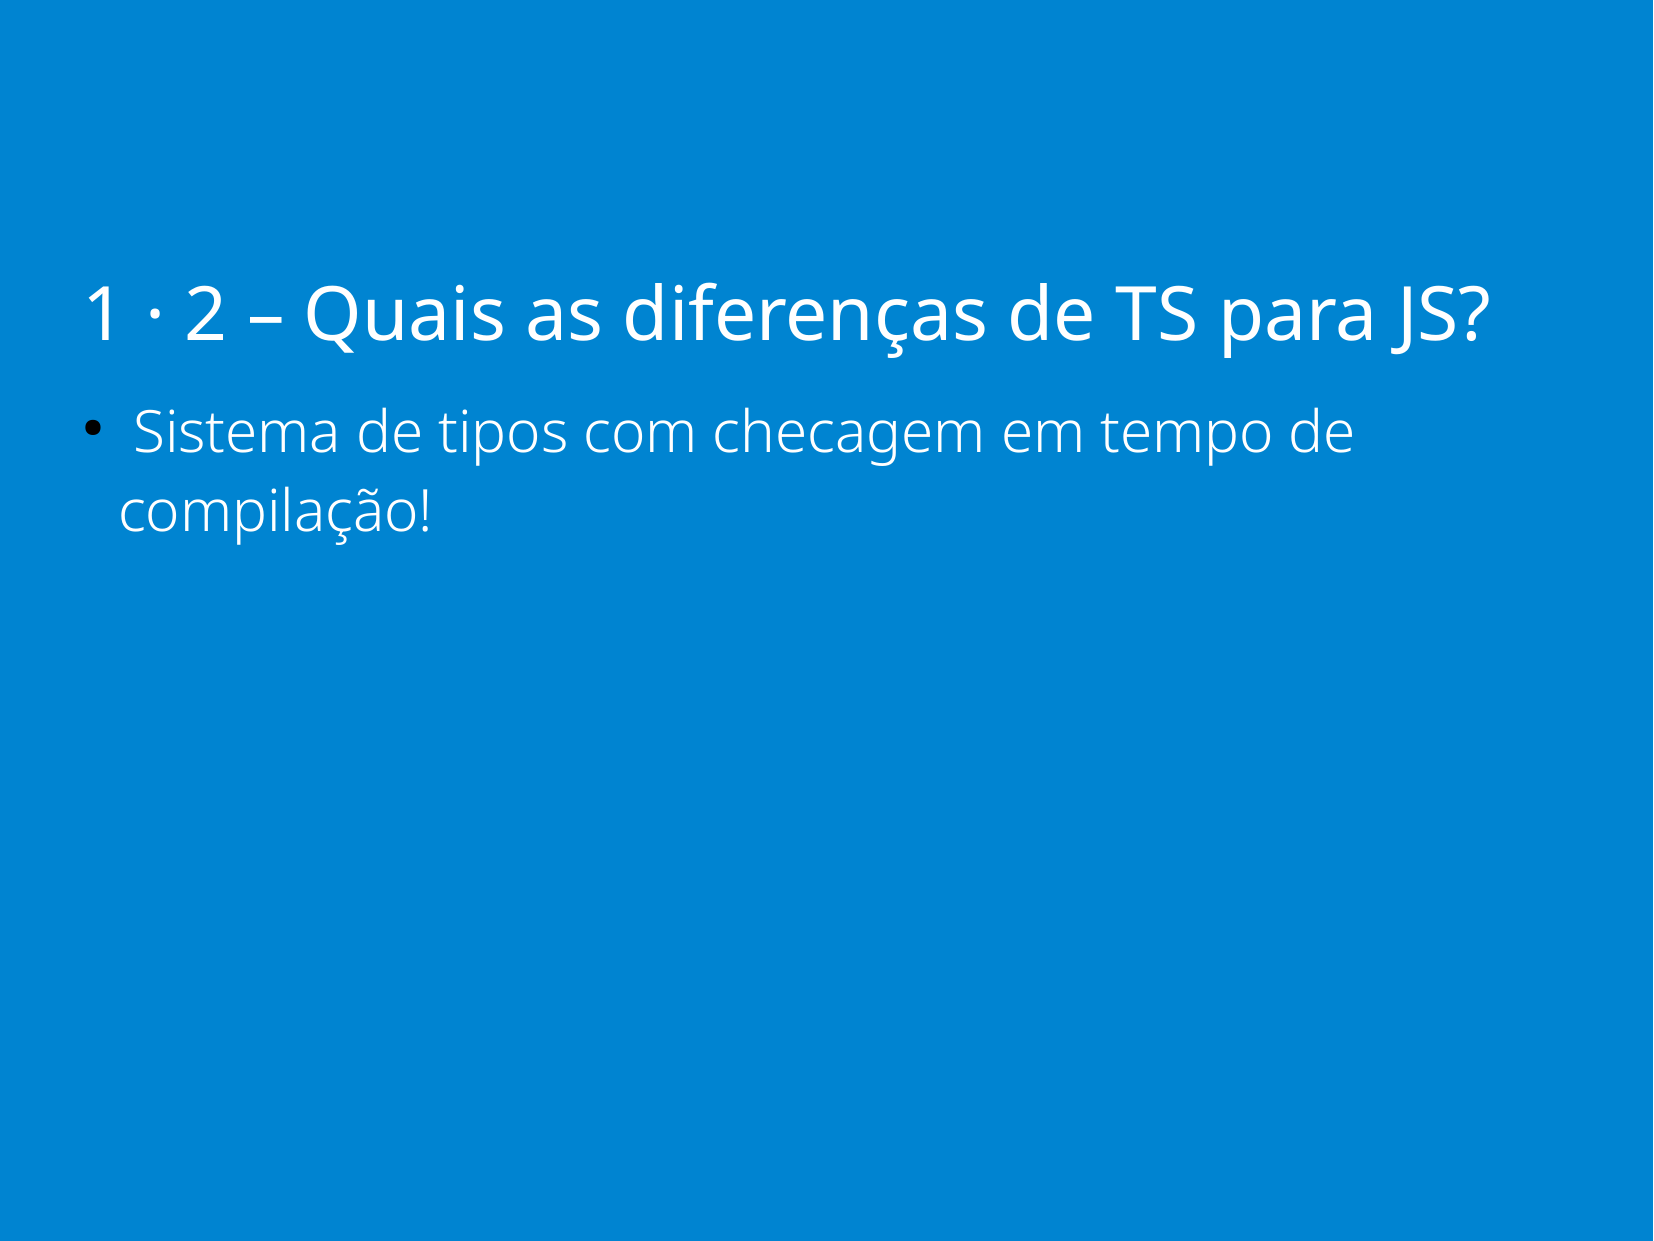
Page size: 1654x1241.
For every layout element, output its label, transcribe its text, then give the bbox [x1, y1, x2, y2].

title 1 · 2 – Quais as diferenças de TS para JS? [82, 248, 1571, 375]
list Sistema de tipos com checagem em tempo de compilação! [82, 389, 1571, 1010]
